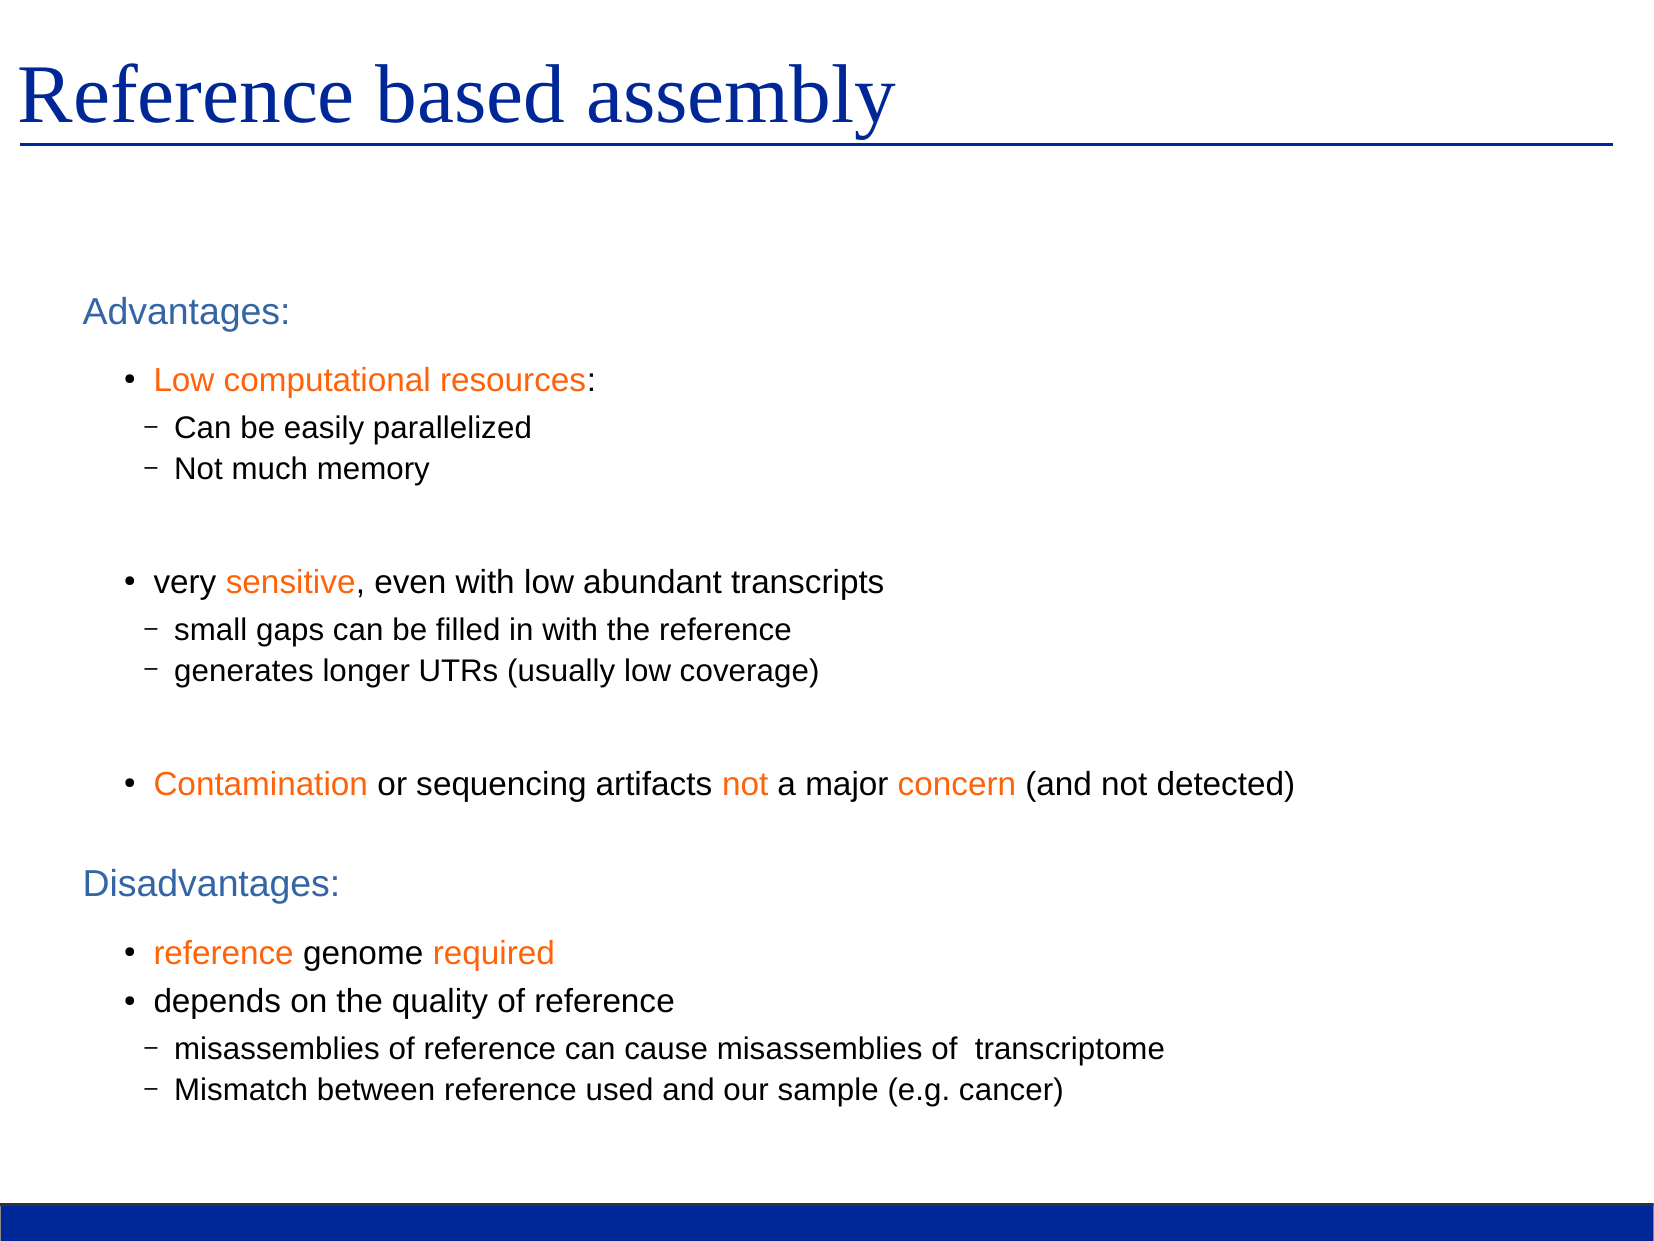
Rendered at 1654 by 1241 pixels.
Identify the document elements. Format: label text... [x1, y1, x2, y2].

title Reference based assembly [17, 0, 1589, 198]
list Advantages: Low computational resources: Can be easily parallelized Not much memory very sensitive, even with low abundant transcripts small gaps can be filled in with the reference generates longer UTRs (usually low coverage) Contamination or sequencing artifacts not a major concern (and not detected) Disadvantages: reference genome required depends on the quality of reference misassemblies of reference can cause misassemblies of transcriptome Mismatch between reference used and our sample (e.g. cancer) [82, 290, 1571, 1109]
